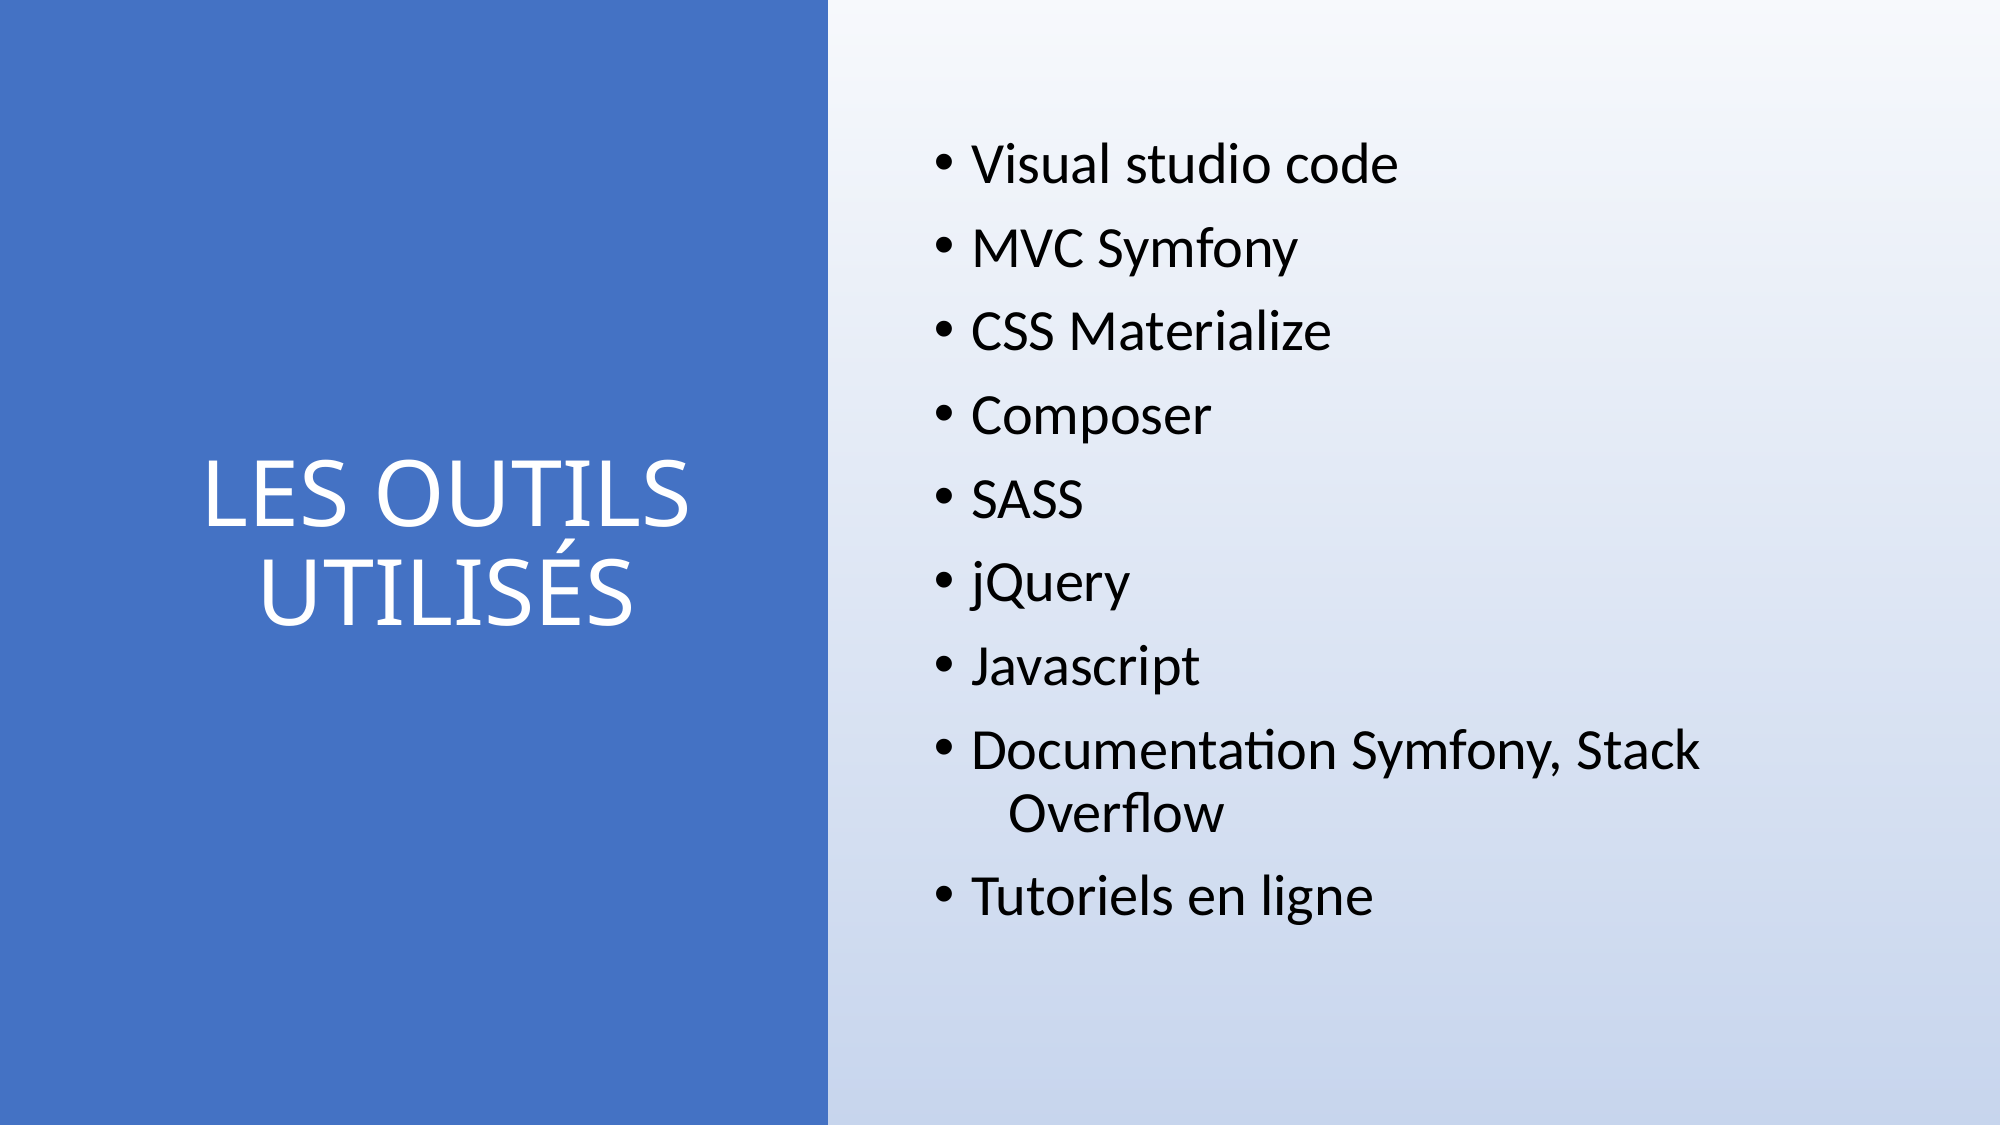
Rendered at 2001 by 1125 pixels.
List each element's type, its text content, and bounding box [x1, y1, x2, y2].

text_box [0, 0, 828, 1125]
title LES OUTILS UTILISÉS [137, 102, 756, 991]
list Visual studio code MVC Symfony CSS Materialize Composer SASS jQuery Javascript Documentation Symfony, Stack Overflow Tutoriels en ligne [918, 102, 1910, 1034]
